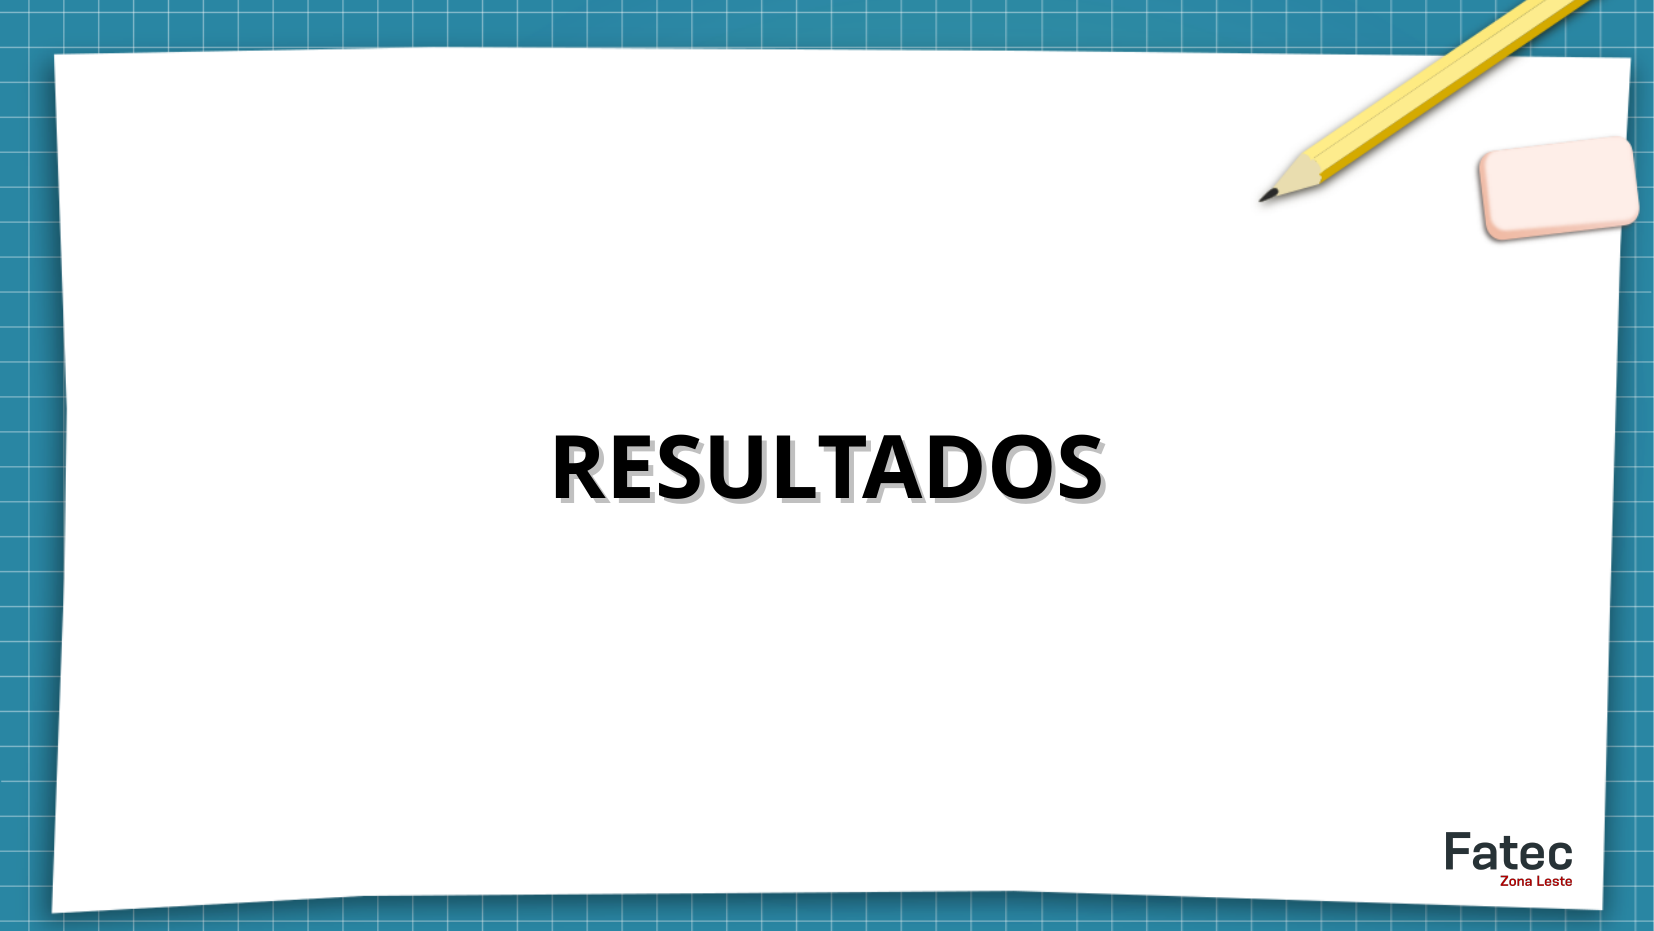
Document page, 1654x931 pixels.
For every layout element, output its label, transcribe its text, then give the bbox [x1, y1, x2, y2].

title RESULTADOS [82, 387, 1571, 543]
picture [0, 0, 1654, 931]
